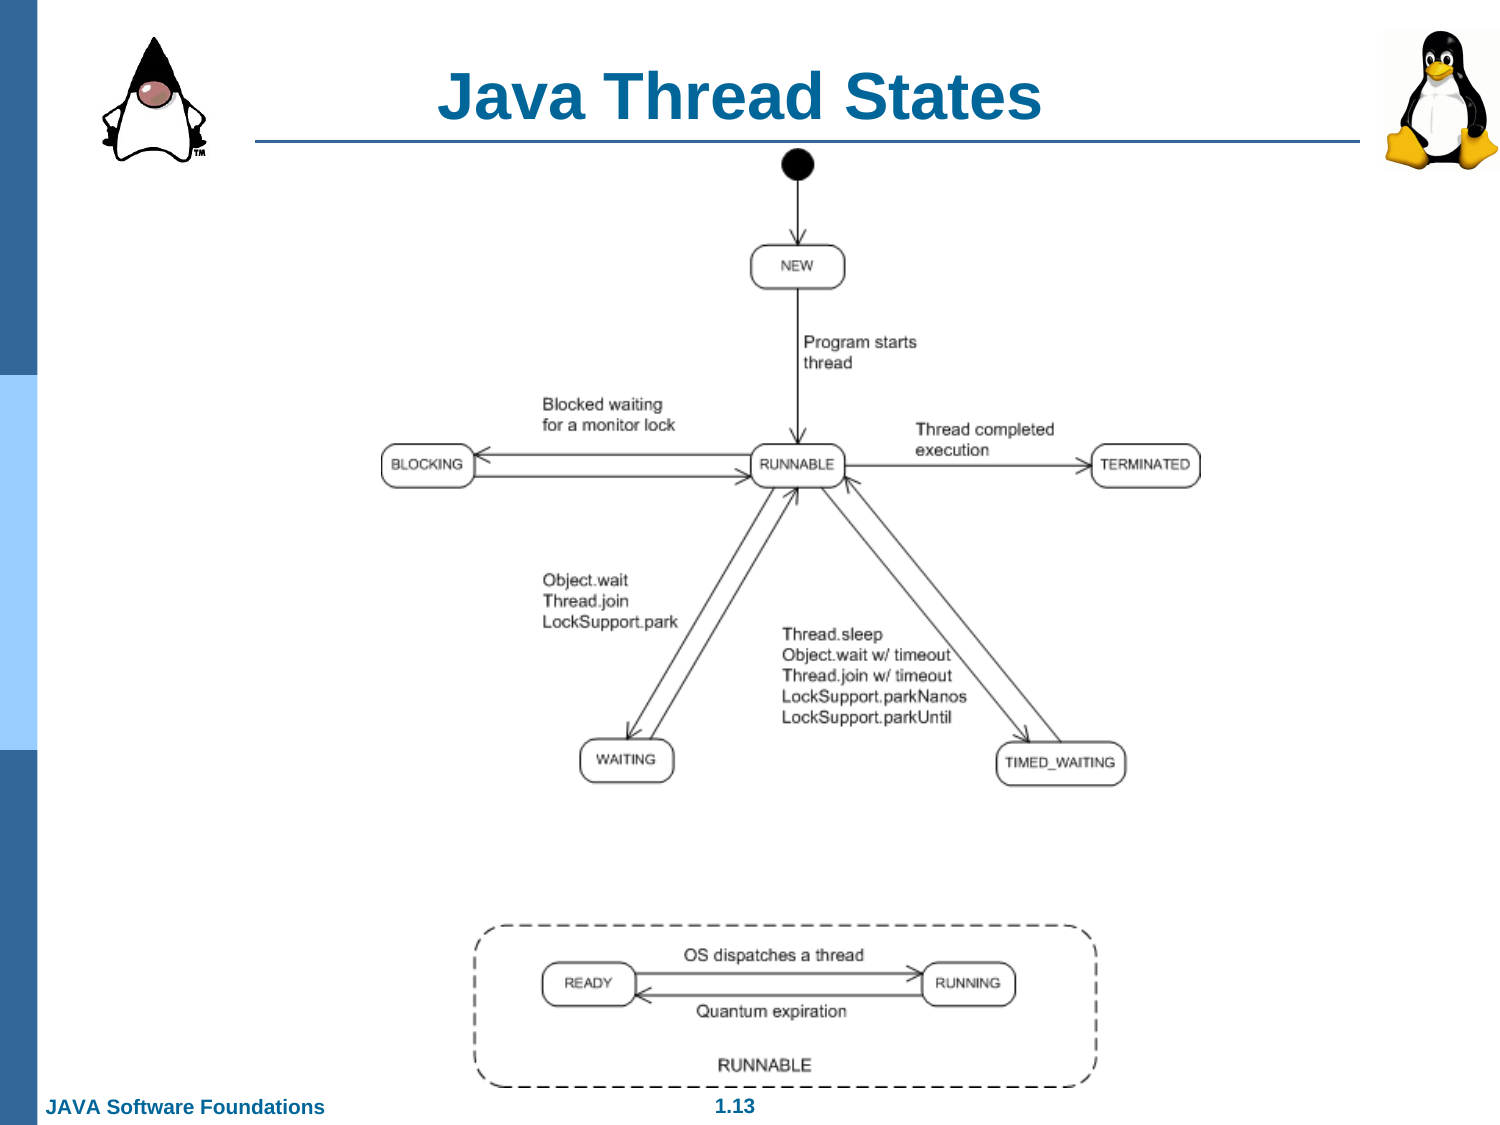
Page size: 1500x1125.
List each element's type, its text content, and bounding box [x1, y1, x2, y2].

picture [54, 0, 255, 200]
title Java Thread States [75, 44, 1426, 141]
picture [1383, 28, 1500, 173]
picture [381, 148, 1201, 1088]
